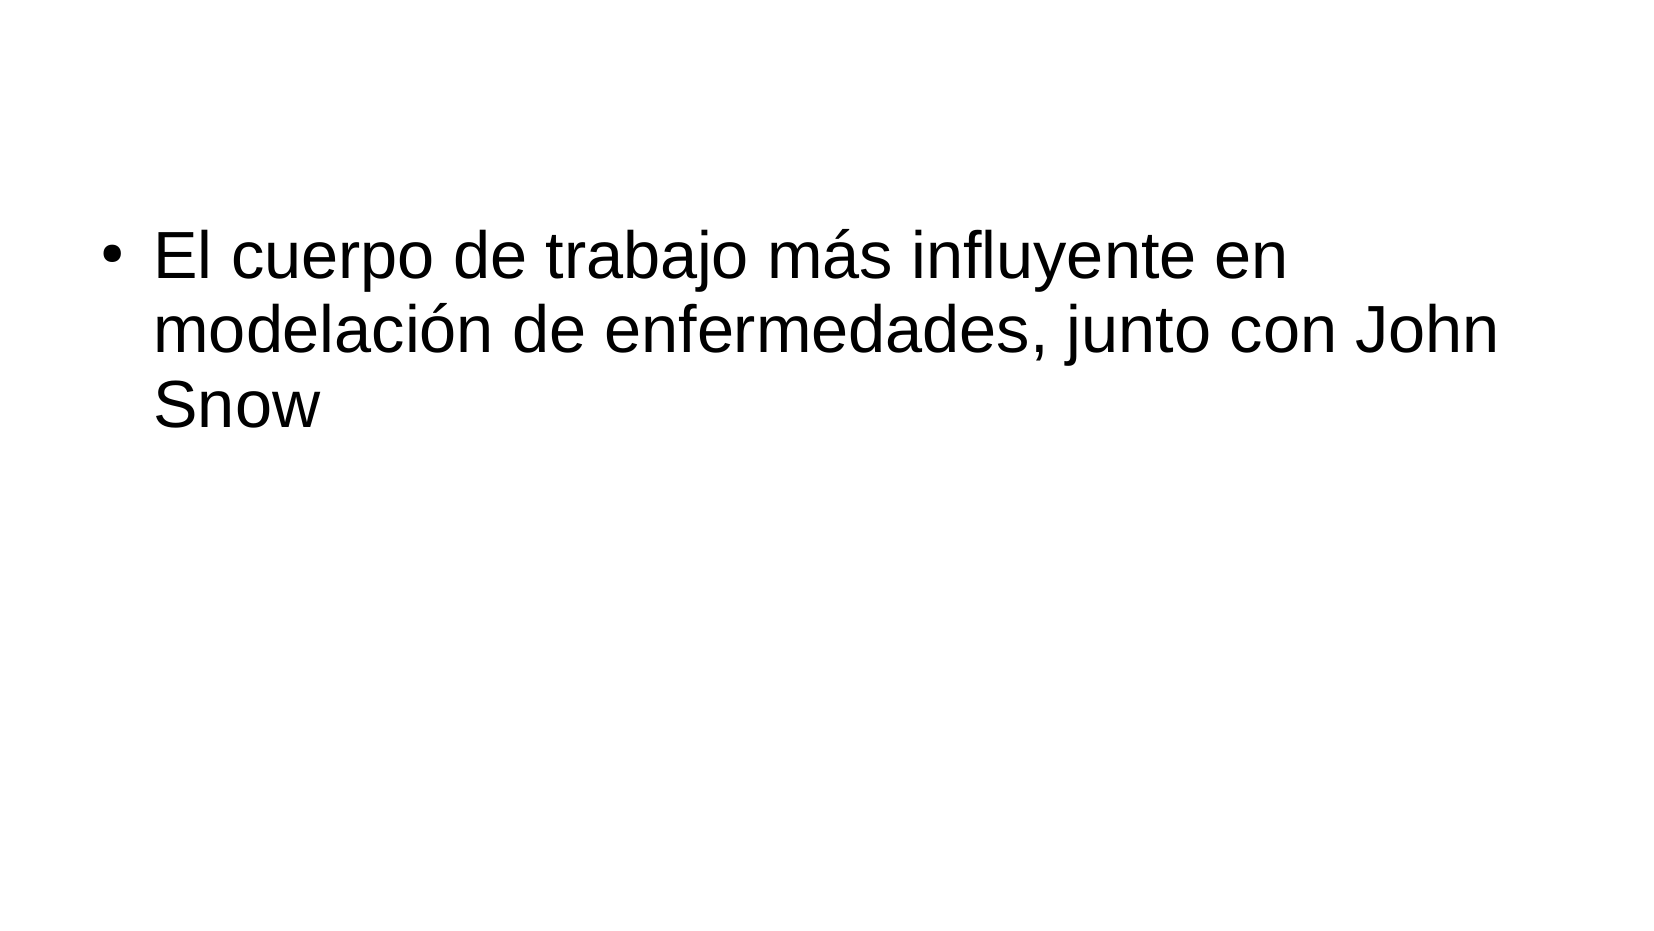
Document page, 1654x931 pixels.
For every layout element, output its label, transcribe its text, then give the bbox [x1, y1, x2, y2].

list El cuerpo de trabajo más influyente en modelación de enfermedades, junto con John Snow [82, 217, 1571, 758]
